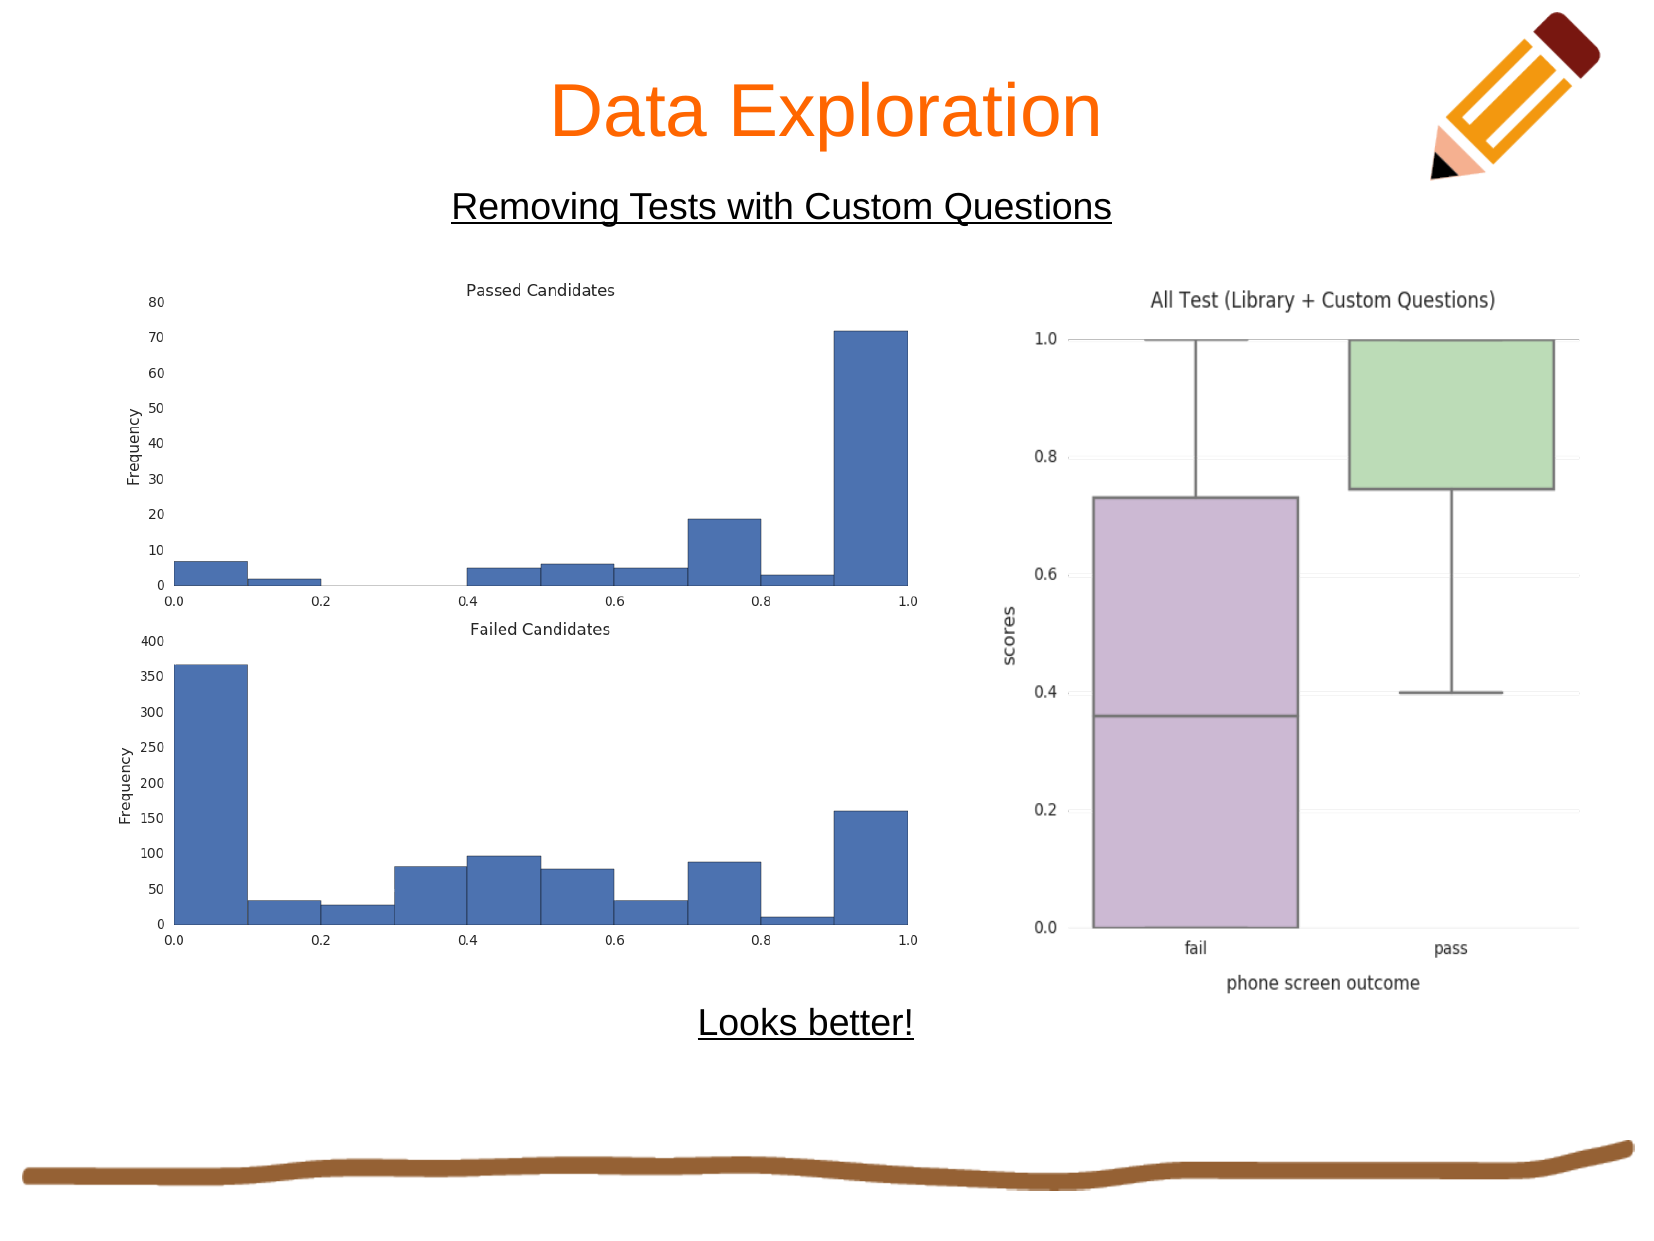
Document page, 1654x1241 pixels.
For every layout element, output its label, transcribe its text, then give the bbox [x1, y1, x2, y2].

text_box Looks better! [682, 1002, 1005, 1051]
picture [1430, 12, 1601, 181]
picture [22, 1140, 1635, 1191]
picture [55, 225, 1645, 1002]
text_box Removing Tests with Custom Questions [436, 178, 1128, 236]
title Data Exploration [82, 49, 1571, 172]
